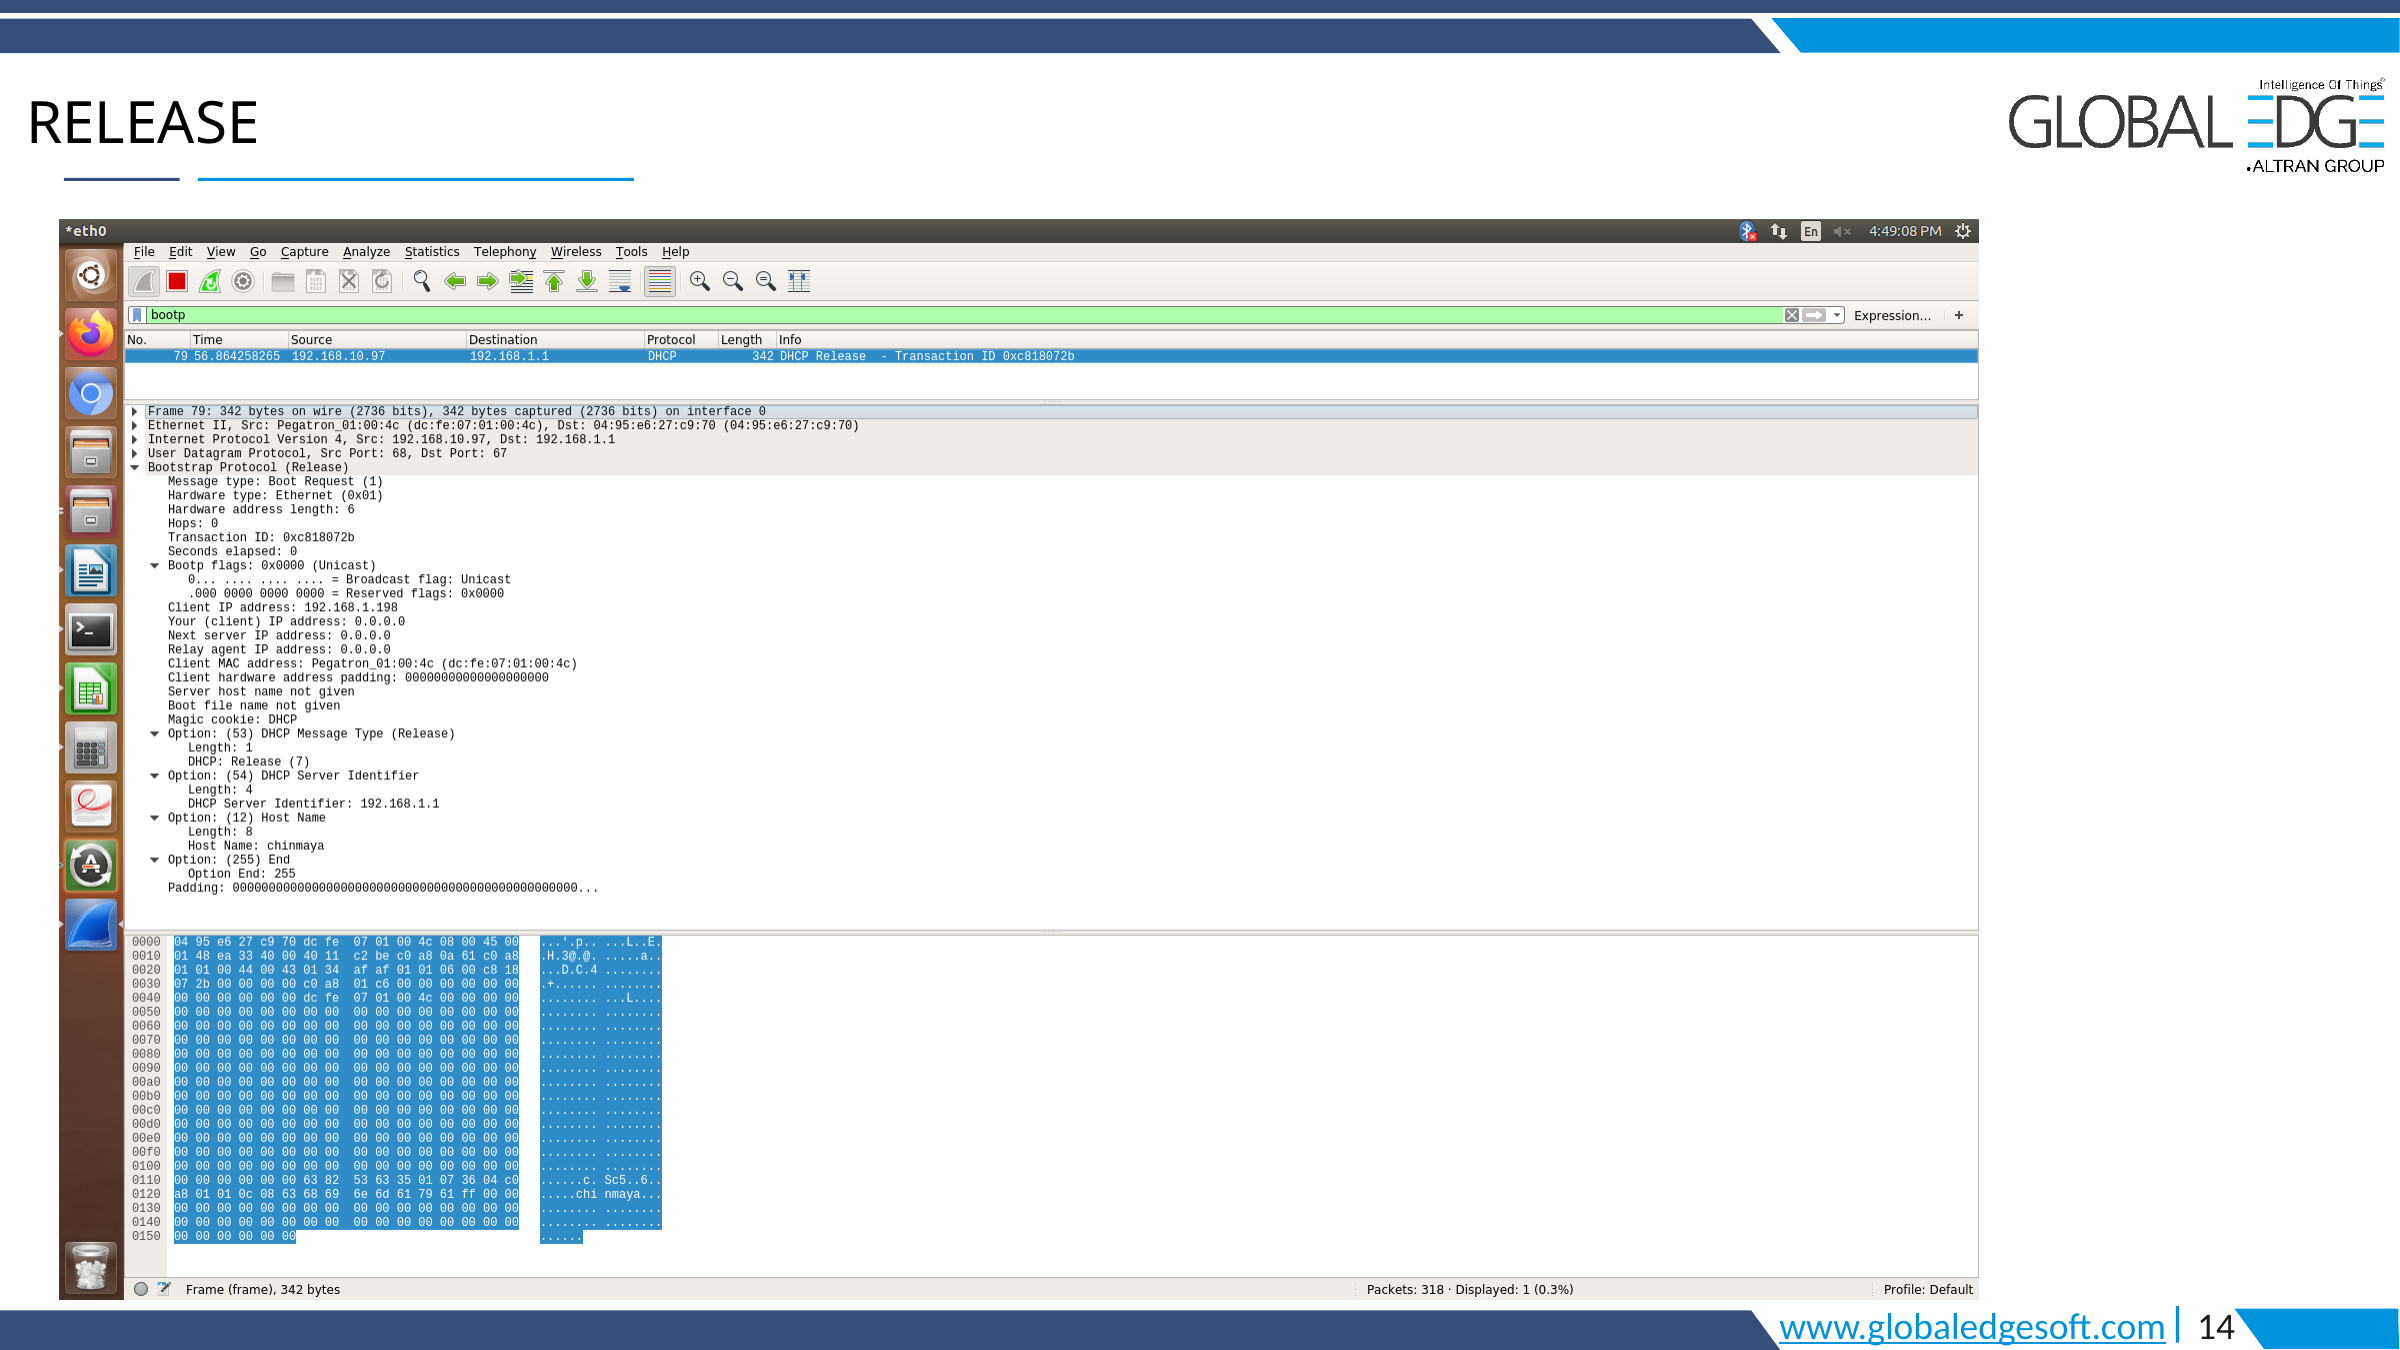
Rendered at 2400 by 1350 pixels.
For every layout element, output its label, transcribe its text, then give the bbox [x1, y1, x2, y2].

picture [59, 219, 1979, 1300]
picture [2001, 67, 2392, 182]
title RELEASE [26, 64, 1977, 178]
